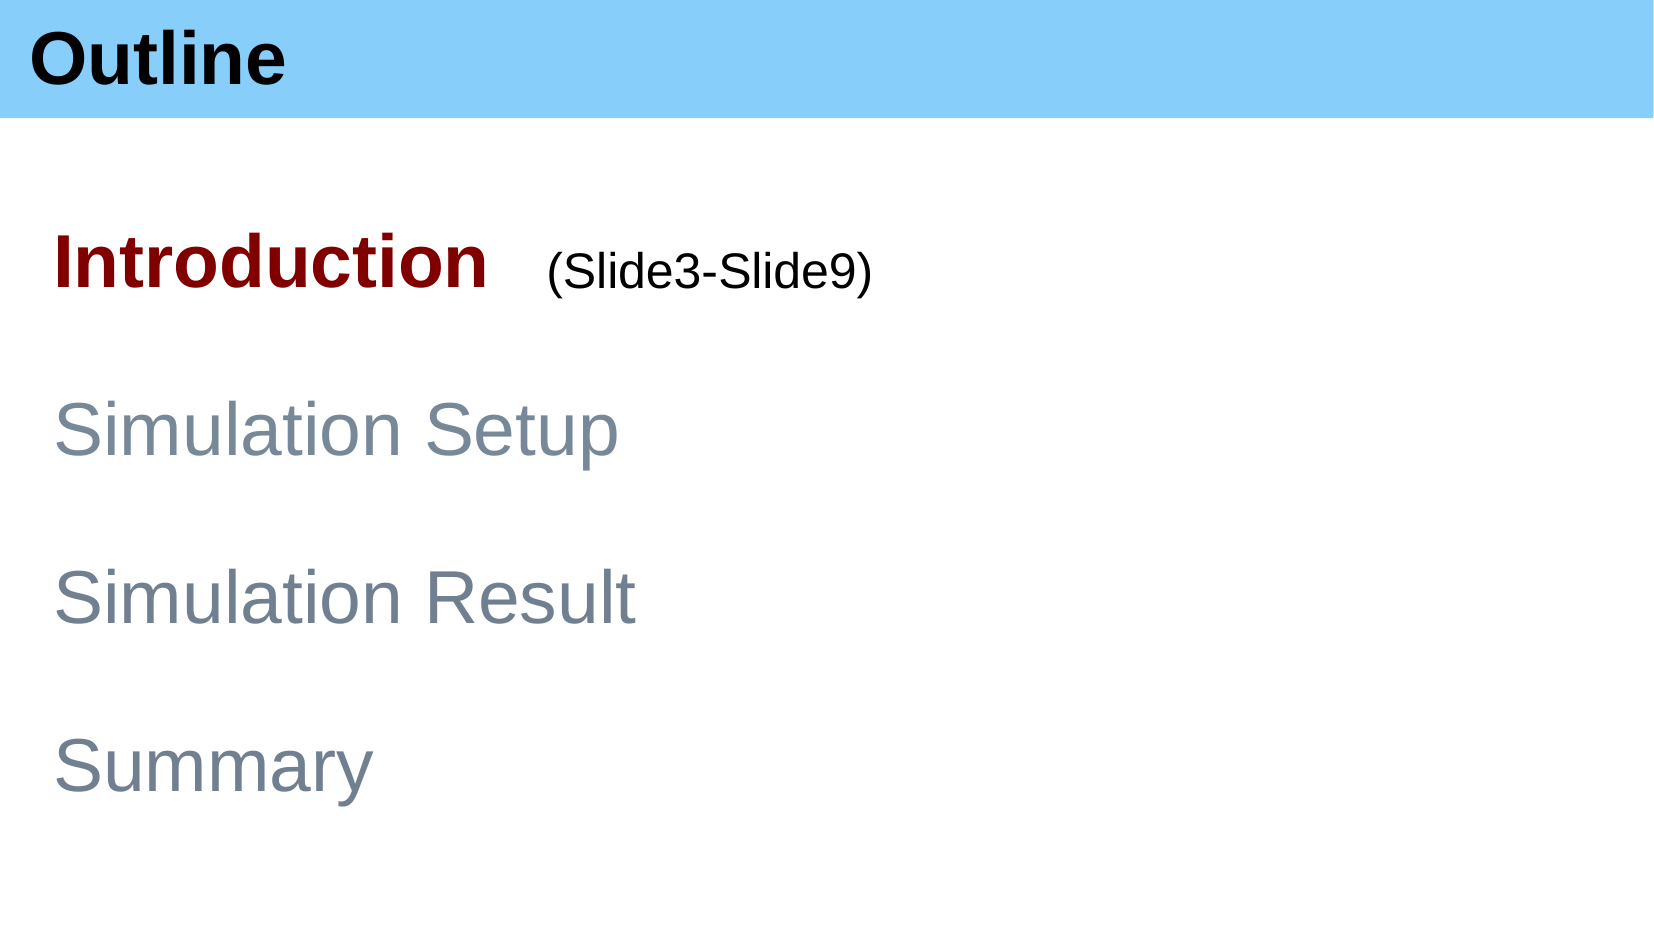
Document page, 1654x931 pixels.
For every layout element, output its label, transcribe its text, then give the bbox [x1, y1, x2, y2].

title Outline [0, 0, 1654, 118]
list Introduction Simulation Setup Simulation Result Summary [0, 118, 1654, 931]
text_box (Slide3-Slide9) [531, 236, 889, 307]
